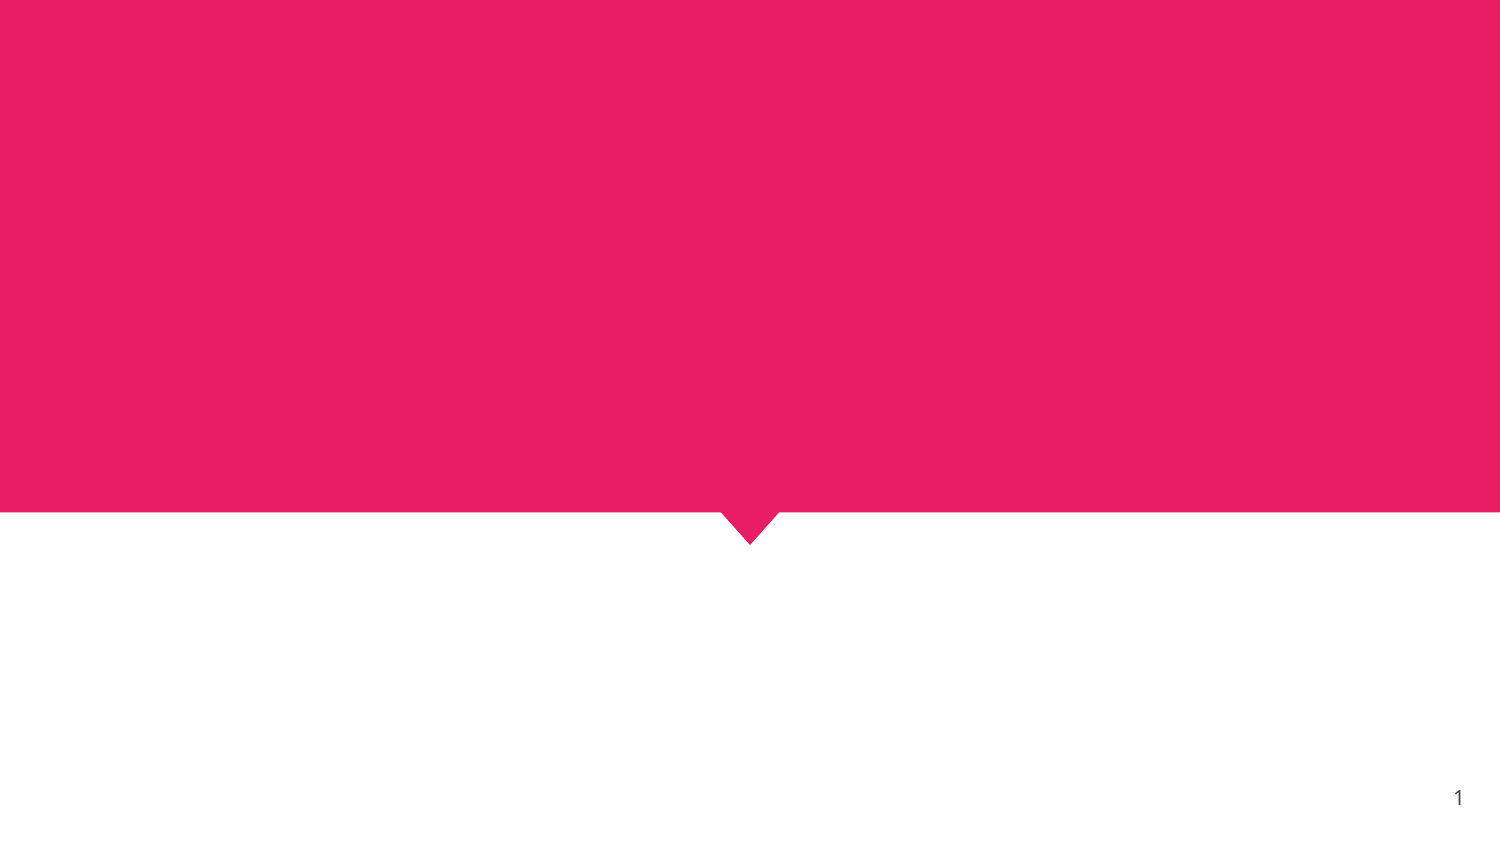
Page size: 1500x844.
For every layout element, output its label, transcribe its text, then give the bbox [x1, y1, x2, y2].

slide_number <number> [1389, 764, 1480, 830]
